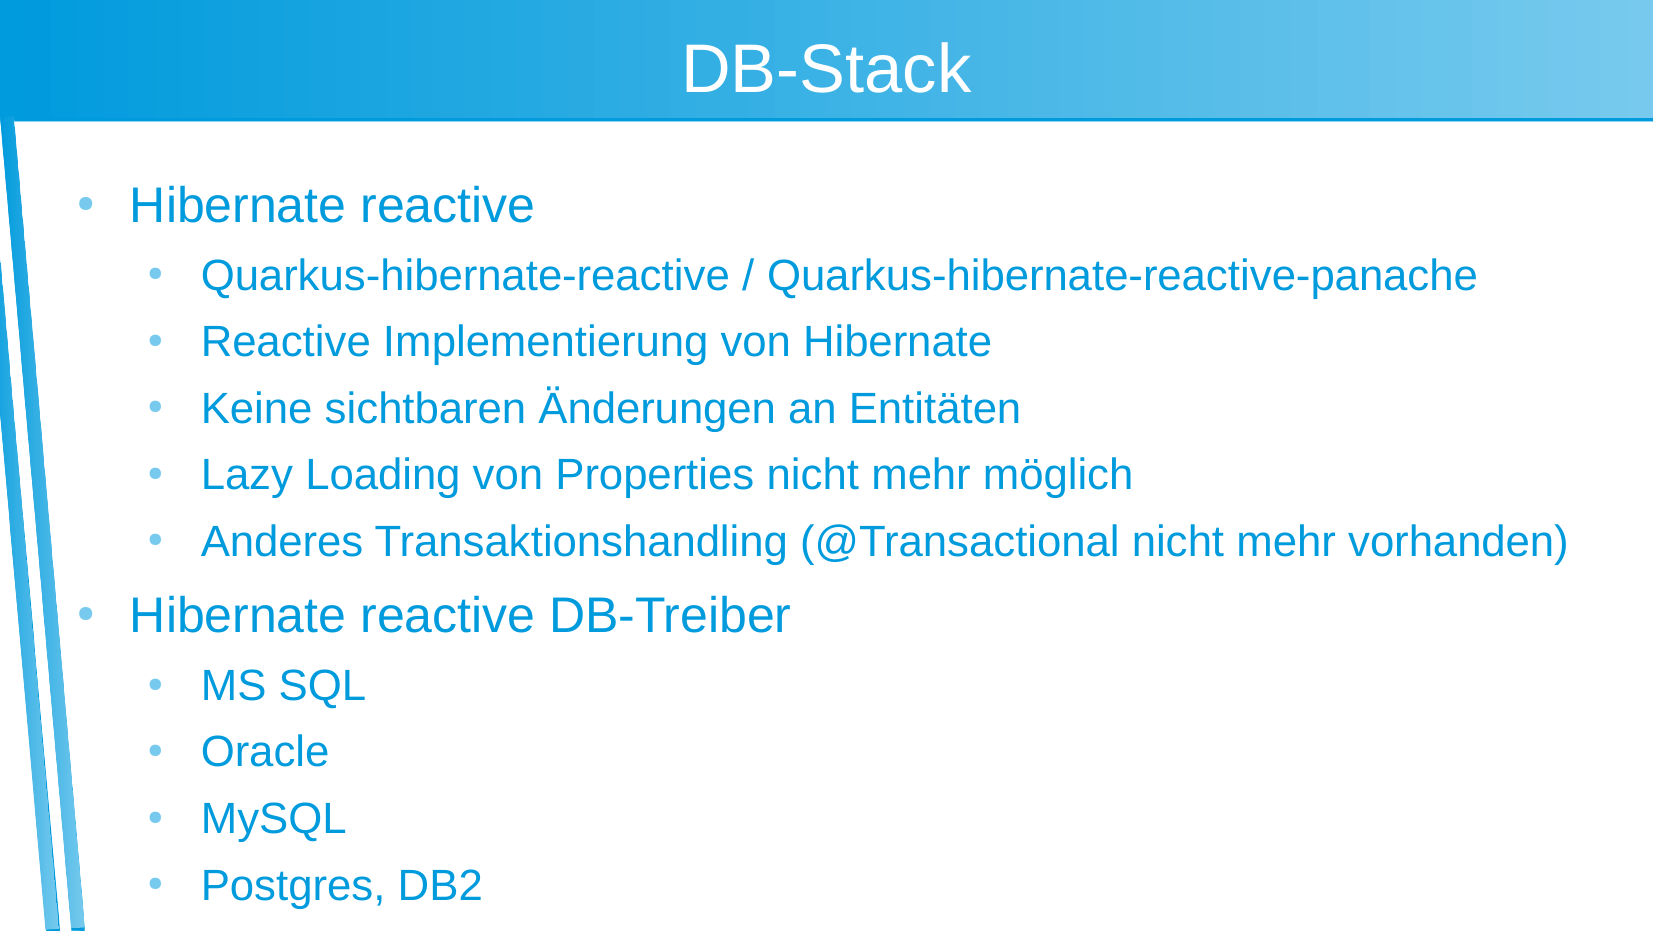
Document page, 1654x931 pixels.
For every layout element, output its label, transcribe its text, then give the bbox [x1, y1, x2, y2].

title DB-Stack [59, 29, 1595, 108]
list Hibernate reactive Quarkus-hibernate-reactive / Quarkus-hibernate-reactive-panache Reactive Implementierung von Hibernate Keine sichtbaren Änderungen an Entitäten Lazy Loading von Properties nicht mehr möglich Anderes Transaktionshandling (@Transactional nicht mehr vorhanden) Hibernate reactive DB-Treiber MS SQL Oracle MySQL Postgres, DB2 [59, 177, 1595, 857]
